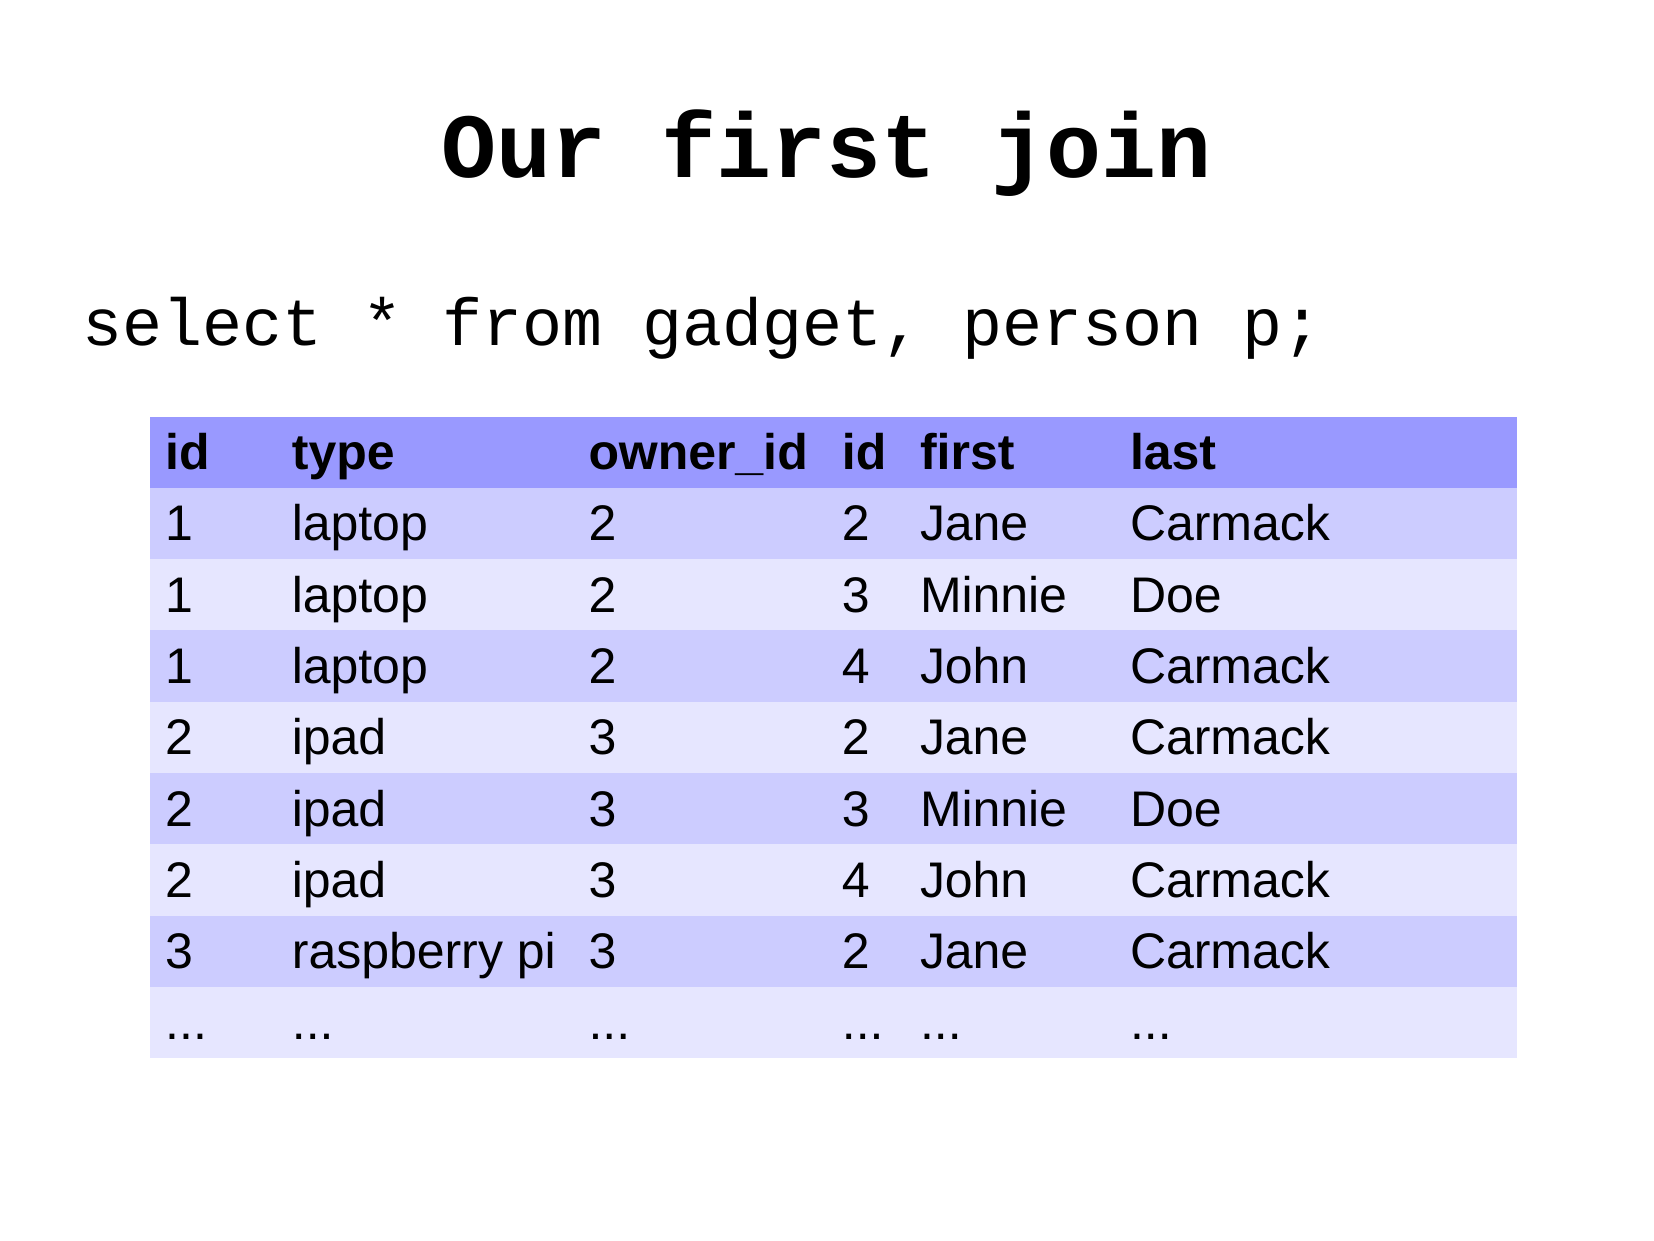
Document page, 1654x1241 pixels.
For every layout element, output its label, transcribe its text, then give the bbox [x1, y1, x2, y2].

table_header id [150, 417, 277, 488]
table_cell 3 [574, 916, 827, 987]
table_header owner_id [574, 417, 827, 488]
table_cell 3 [574, 702, 827, 773]
table_cell Carmack [1115, 916, 1517, 987]
table_cell laptop [277, 488, 574, 559]
table_cell 3 [574, 773, 827, 844]
table_cell 4 [827, 844, 905, 916]
table_cell Carmack [1115, 630, 1517, 702]
table_header type [277, 417, 574, 488]
table_cell Jane [905, 702, 1115, 773]
table_cell ... [150, 987, 277, 1058]
table_cell ... [277, 987, 574, 1058]
table_cell Doe [1115, 773, 1517, 844]
table_cell 2 [574, 559, 827, 630]
table_cell Jane [905, 488, 1115, 559]
table_header id [827, 417, 905, 488]
table_cell 1 [150, 630, 277, 702]
table_cell 2 [827, 702, 905, 773]
table_cell laptop [277, 559, 574, 630]
table_cell 4 [827, 630, 905, 702]
table_cell Doe [1115, 559, 1517, 630]
table_cell 3 [574, 844, 827, 916]
table_cell 1 [150, 488, 277, 559]
table_header first [905, 417, 1115, 488]
table_cell ... [827, 987, 905, 1058]
table_cell 2 [574, 488, 827, 559]
table_header last [1115, 417, 1517, 488]
table_cell ipad [277, 844, 574, 916]
table_cell ... [1115, 987, 1517, 1058]
table_cell 2 [574, 630, 827, 702]
table_cell 2 [150, 702, 277, 773]
table_cell 2 [150, 773, 277, 844]
table_cell 2 [150, 844, 277, 916]
table_cell 3 [827, 559, 905, 630]
list select * from gadget, person p; [82, 290, 1571, 414]
table_cell ... [574, 987, 827, 1058]
table_cell laptop [277, 630, 574, 702]
table_cell ipad [277, 702, 574, 773]
table_cell John [905, 844, 1115, 916]
table_cell 1 [150, 559, 277, 630]
table_cell Carmack [1115, 488, 1517, 559]
table_cell 2 [827, 916, 905, 987]
table_cell Minnie [905, 773, 1115, 844]
table_cell Minnie [905, 559, 1115, 630]
table_cell raspberry pi [277, 916, 574, 987]
table_cell John [905, 630, 1115, 702]
table_cell Carmack [1115, 702, 1517, 773]
table_cell 3 [827, 773, 905, 844]
table_cell ipad [277, 773, 574, 844]
table_cell 3 [150, 916, 277, 987]
table_cell 2 [827, 488, 905, 559]
title Our first join [82, 49, 1571, 257]
table_cell Jane [905, 916, 1115, 987]
table_cell Carmack [1115, 844, 1517, 916]
table_cell ... [905, 987, 1115, 1058]
